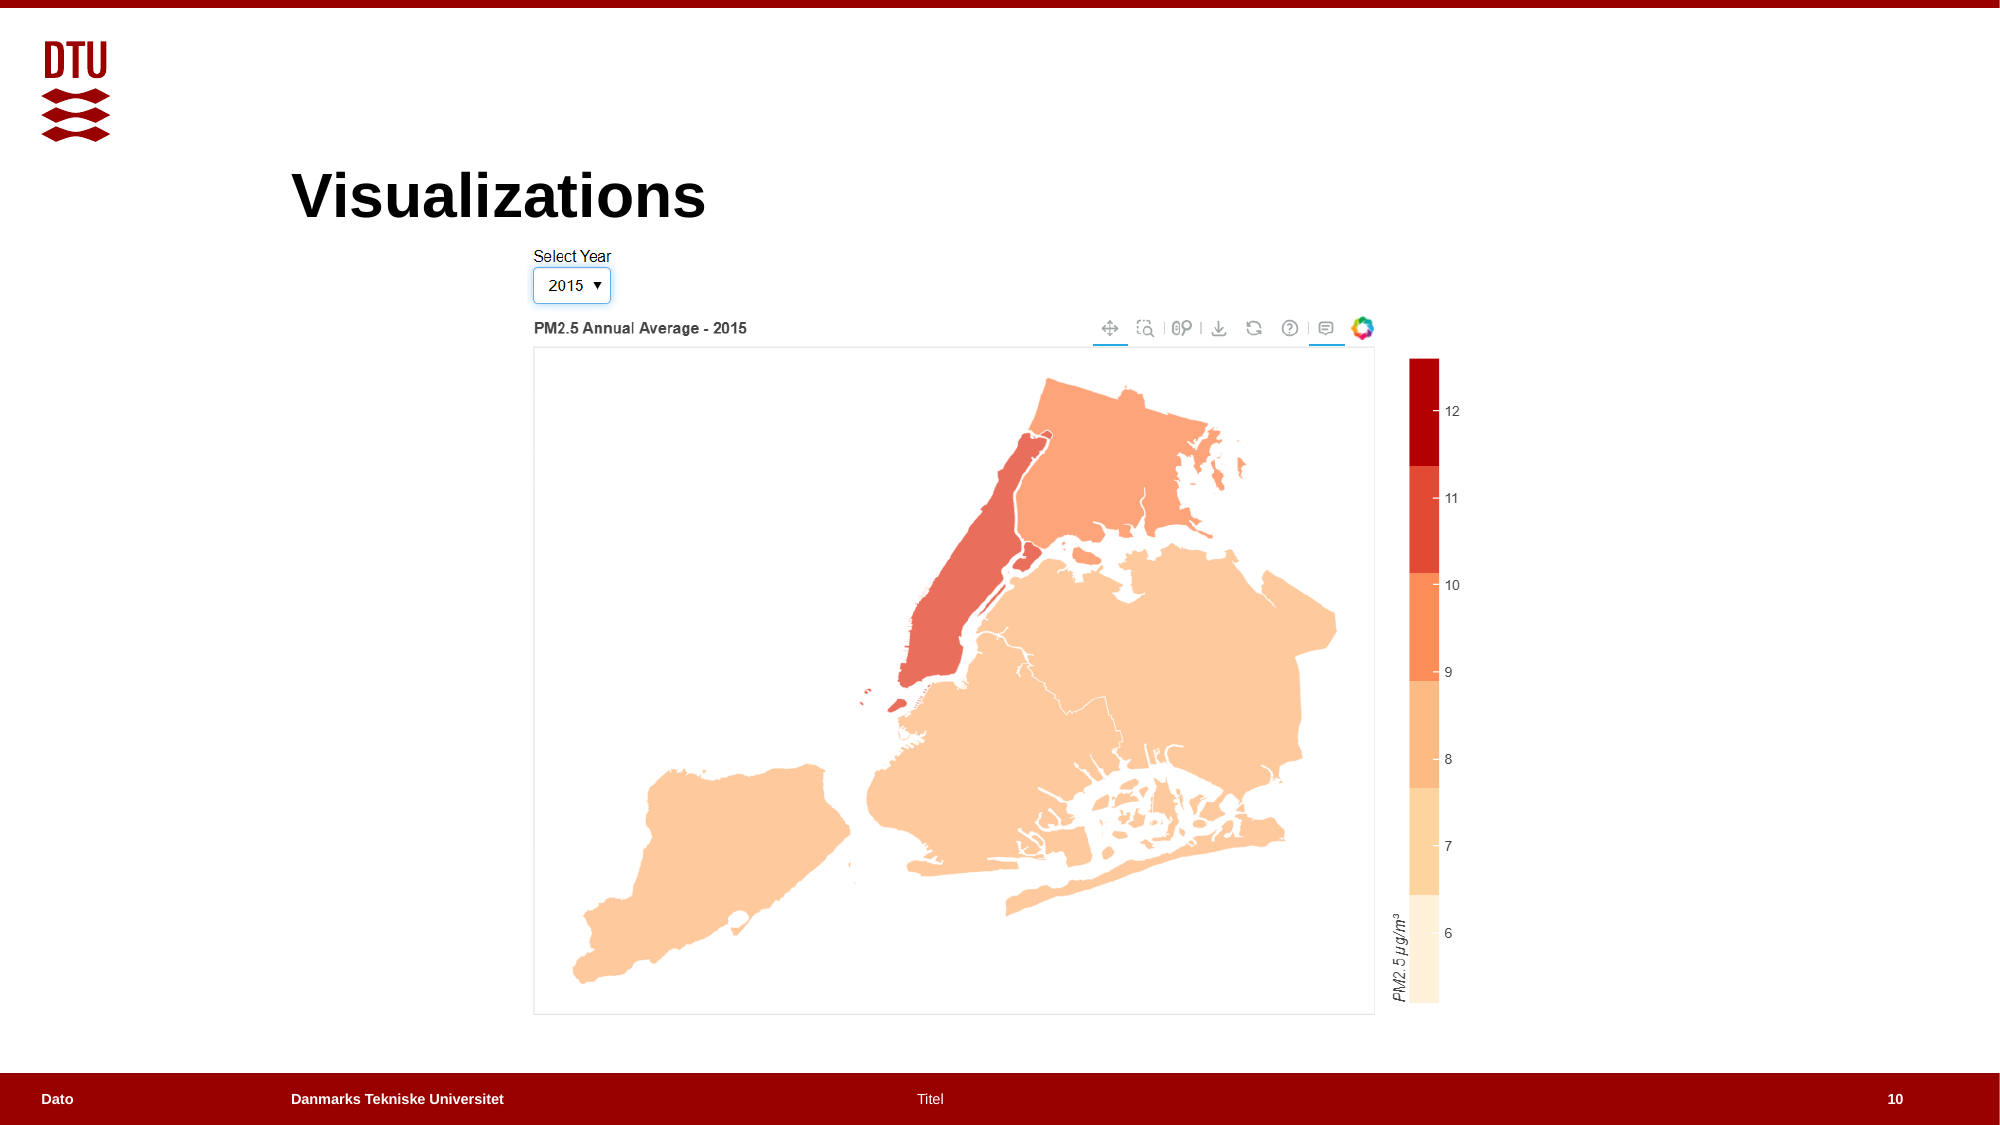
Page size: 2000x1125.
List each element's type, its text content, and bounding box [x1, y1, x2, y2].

text_box 7 [1887, 1073, 1959, 1125]
picture [527, 247, 1621, 1046]
text_box Titel [917, 1073, 1819, 1125]
text_box Dato [41, 1073, 223, 1125]
title Visualizations [291, 69, 1819, 230]
